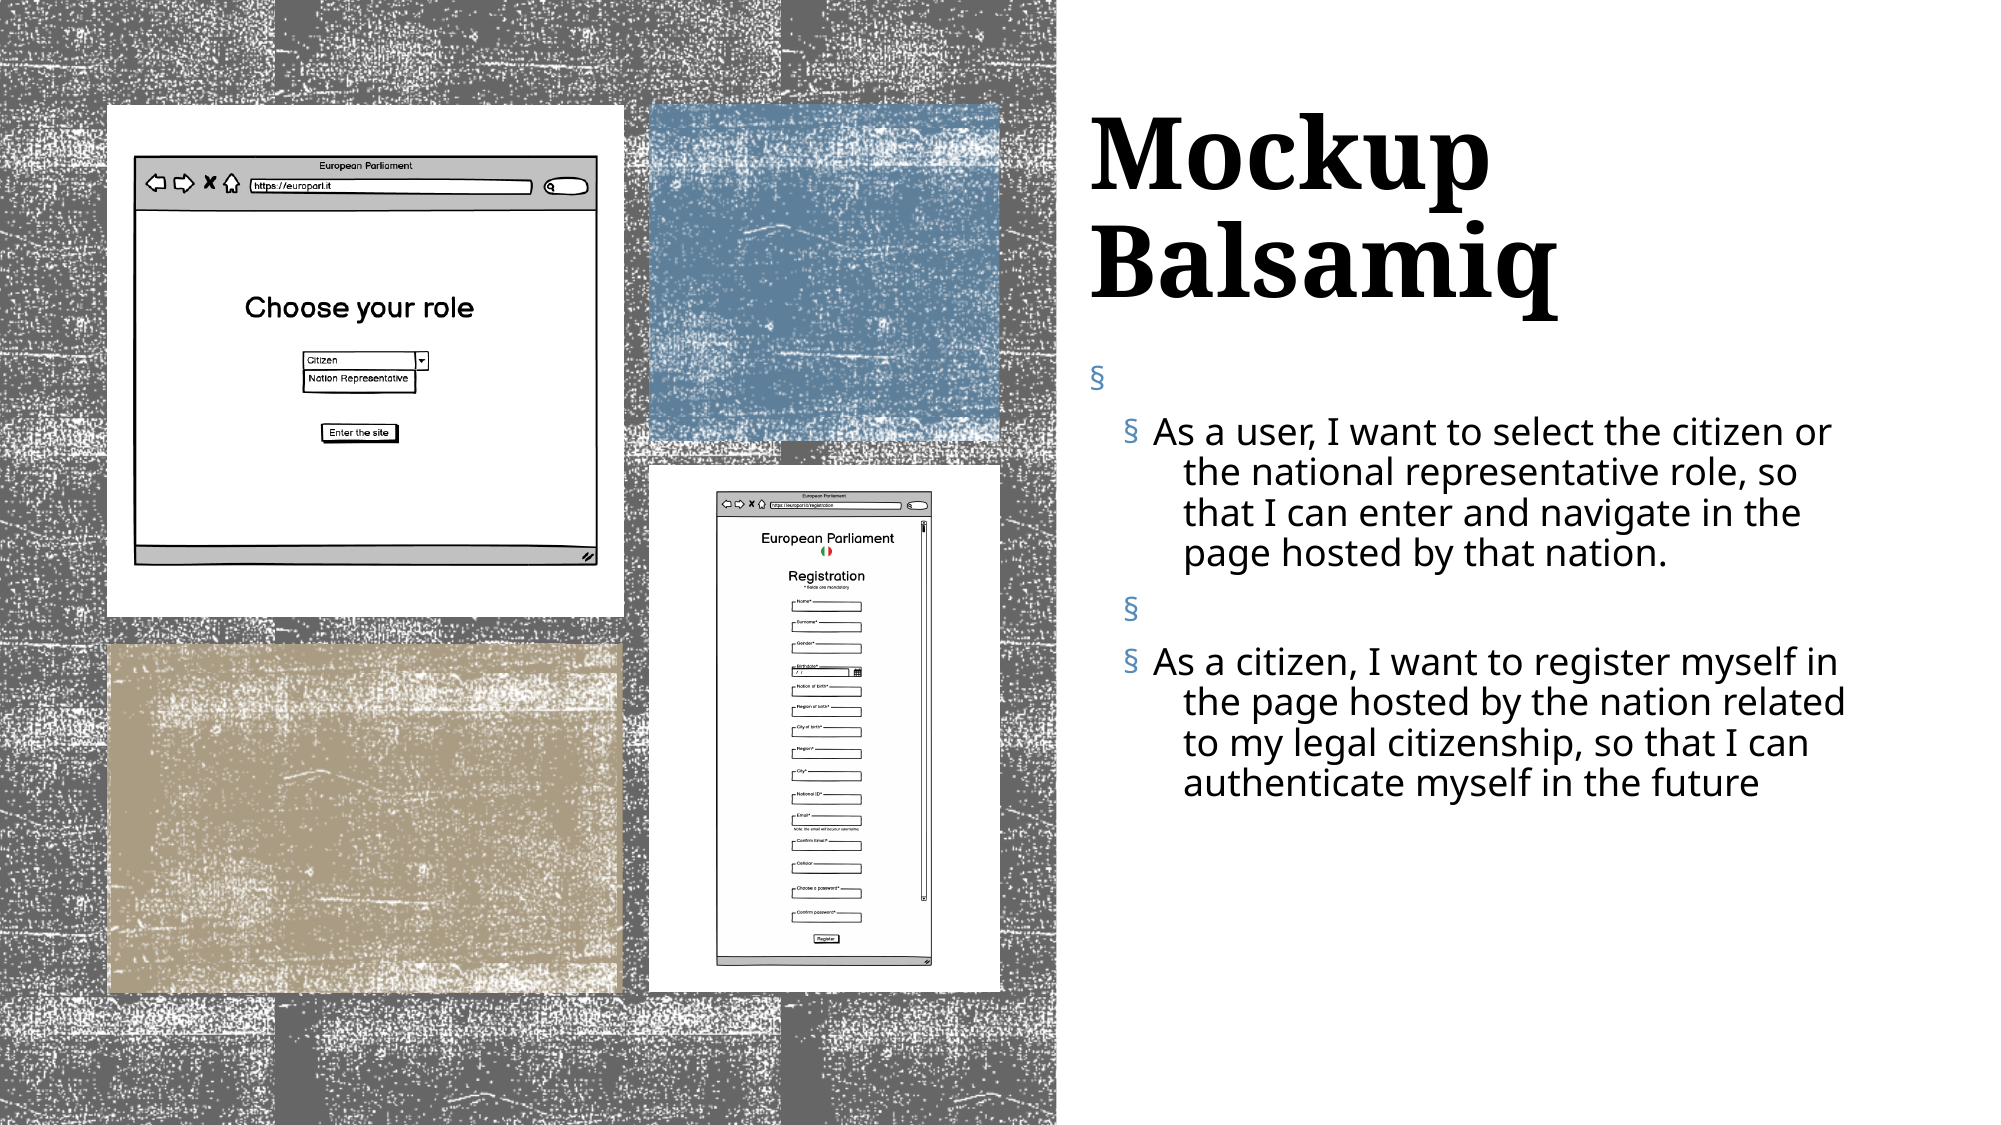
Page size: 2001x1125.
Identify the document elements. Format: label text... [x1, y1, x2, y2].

text_box As a user, I want to select the citizen or the national representative role, so that I can enter and navigate in the page hosted by that nation. As a citizen, I want to register myself in the page hosted by the nation related to my legal citizenship, so that I can authenticate myself in the future [1074, 348, 1894, 1020]
text_box [0, 0, 1056, 1125]
picture [133, 155, 598, 566]
picture [716, 491, 932, 966]
title Mockup Balsamiq [1074, 79, 1894, 344]
